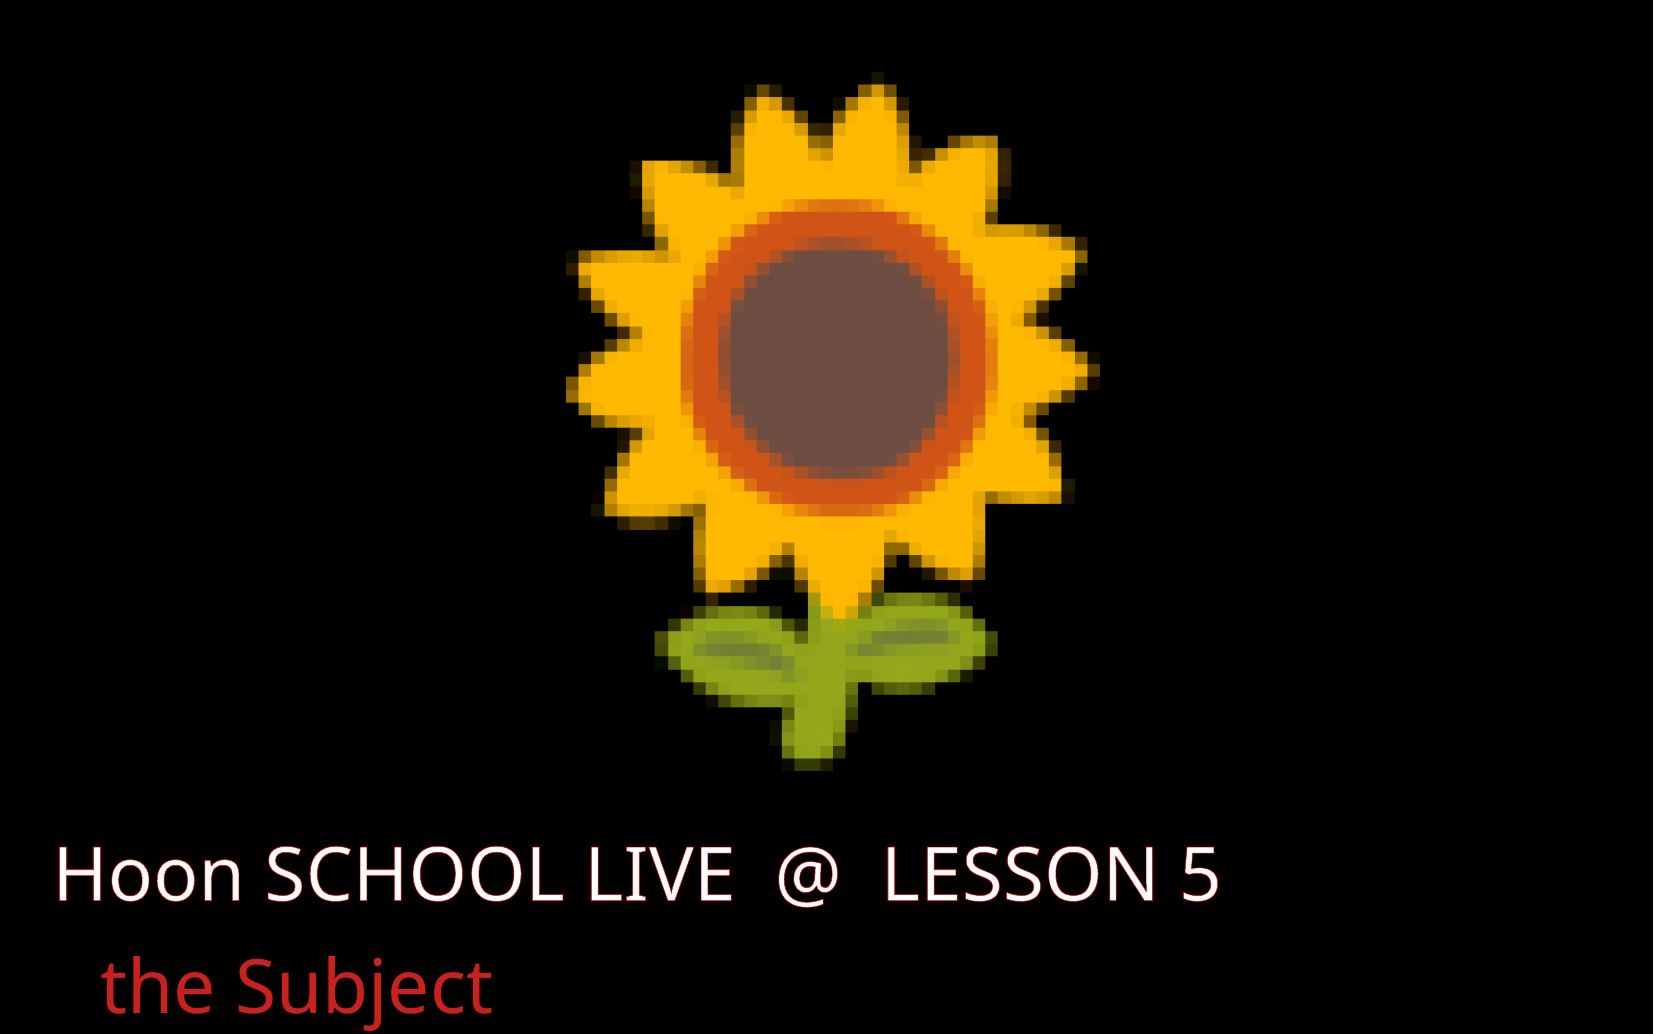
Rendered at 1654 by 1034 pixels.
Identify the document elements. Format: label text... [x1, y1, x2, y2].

text_box Athe Subject [37, 926, 1555, 1017]
picture [566, 72, 1100, 771]
text_box Hoon SCHOOL LIVE @ LESSON 5 [37, 812, 1613, 903]
